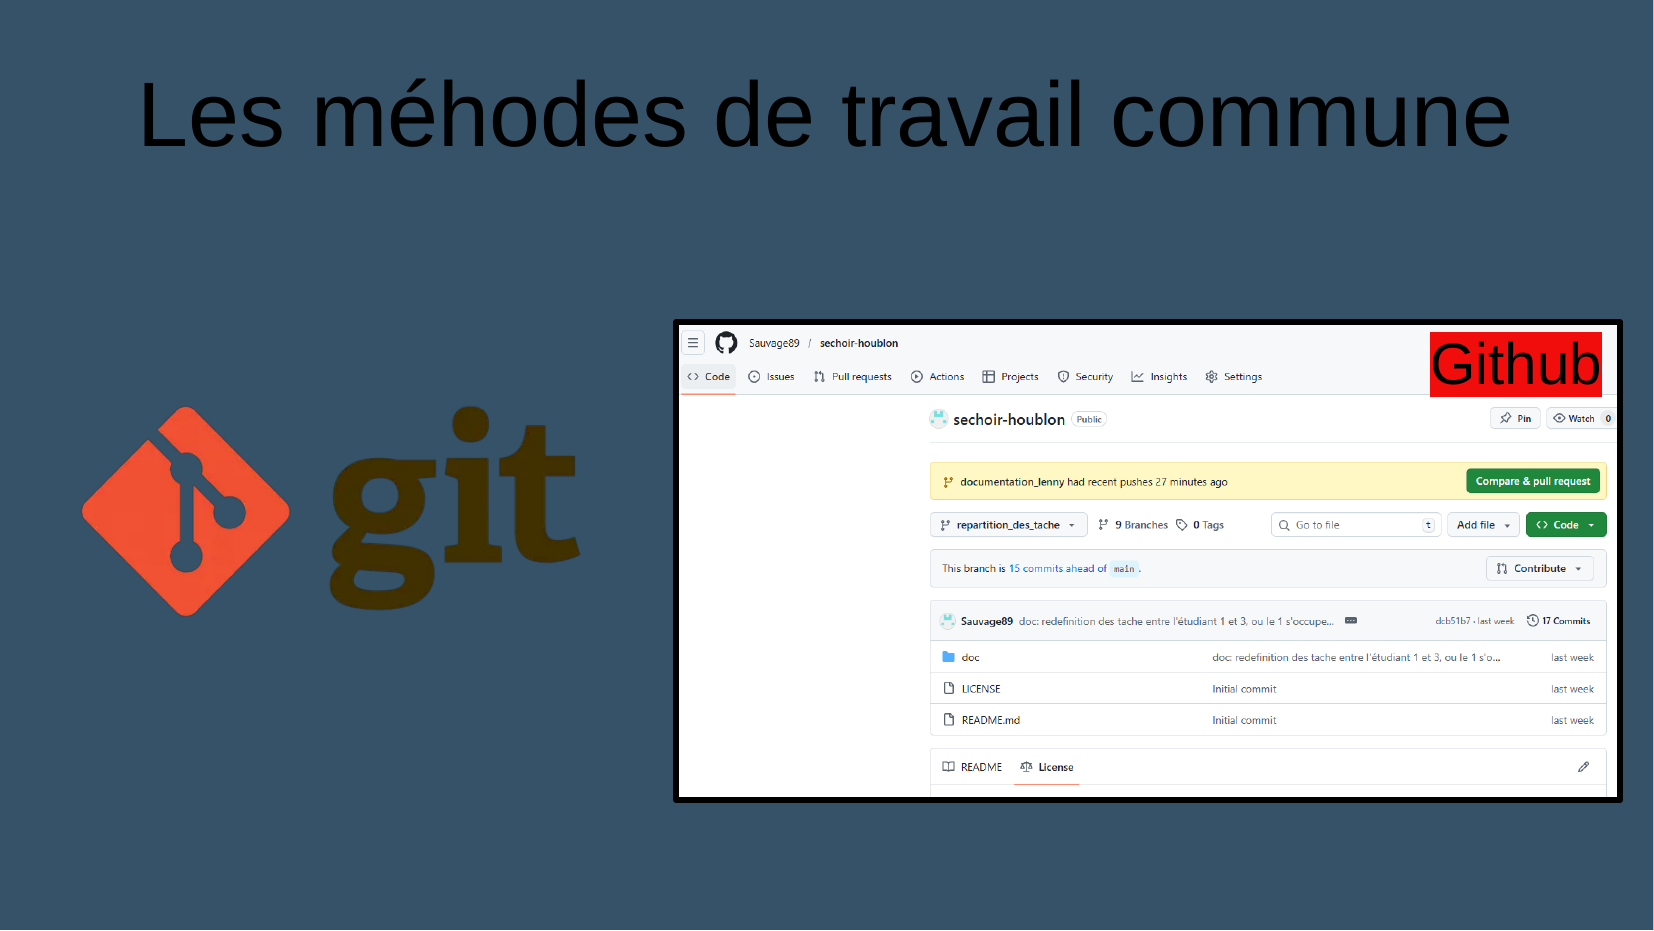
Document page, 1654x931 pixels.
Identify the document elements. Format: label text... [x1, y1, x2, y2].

picture [59, 338, 603, 680]
picture [679, 324, 1618, 798]
title Les méhodes de travail commune [82, 37, 1571, 193]
